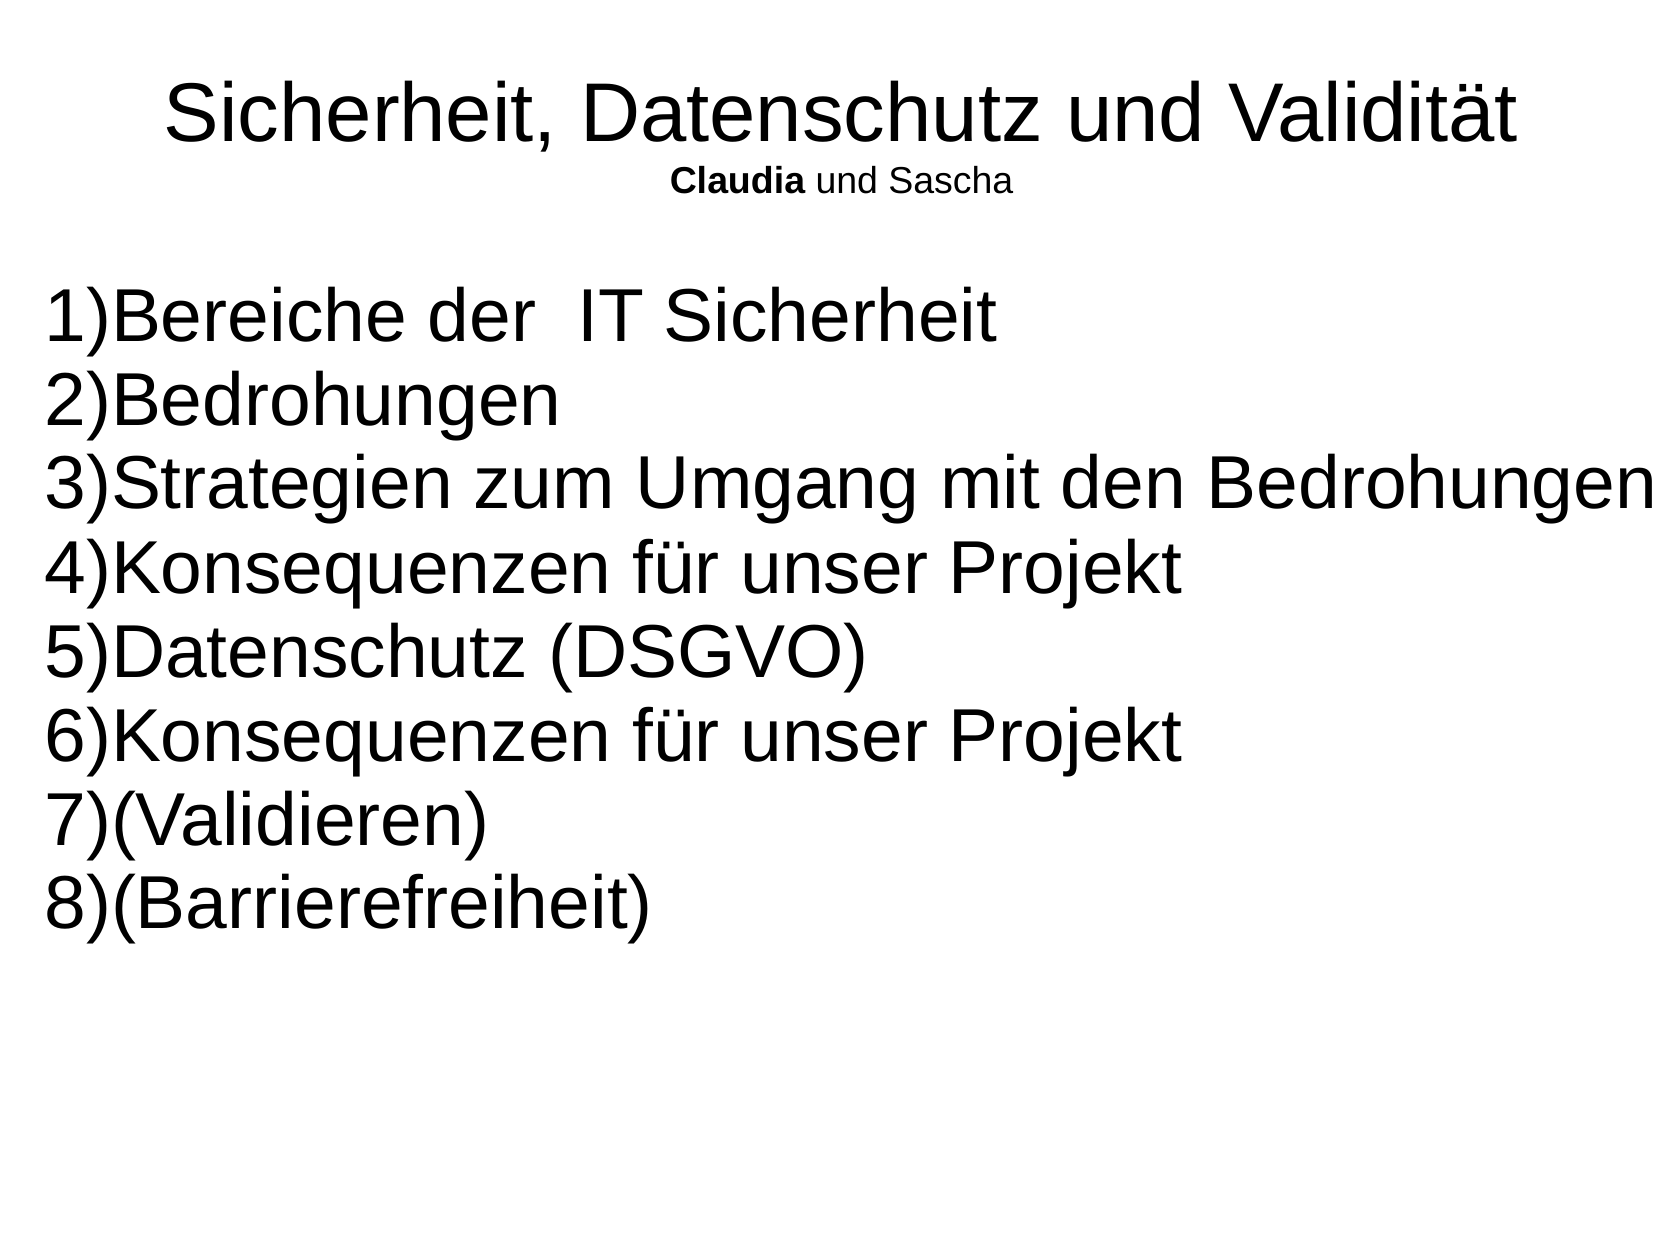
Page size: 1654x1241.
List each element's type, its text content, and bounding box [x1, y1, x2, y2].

text_box Bereiche der IT Sicherheit Bedrohungen Strategien zum Umgang mit den Bedrohungen Konsequenzen für unser Projekt Datenschutz (DSGVO) Konsequenzen für unser Projekt (Validieren) (Barrierefreiheit) [29, 265, 1654, 953]
text_box Sicherheit, Datenschutz und Validität Claudia und Sascha [88, 59, 1595, 209]
